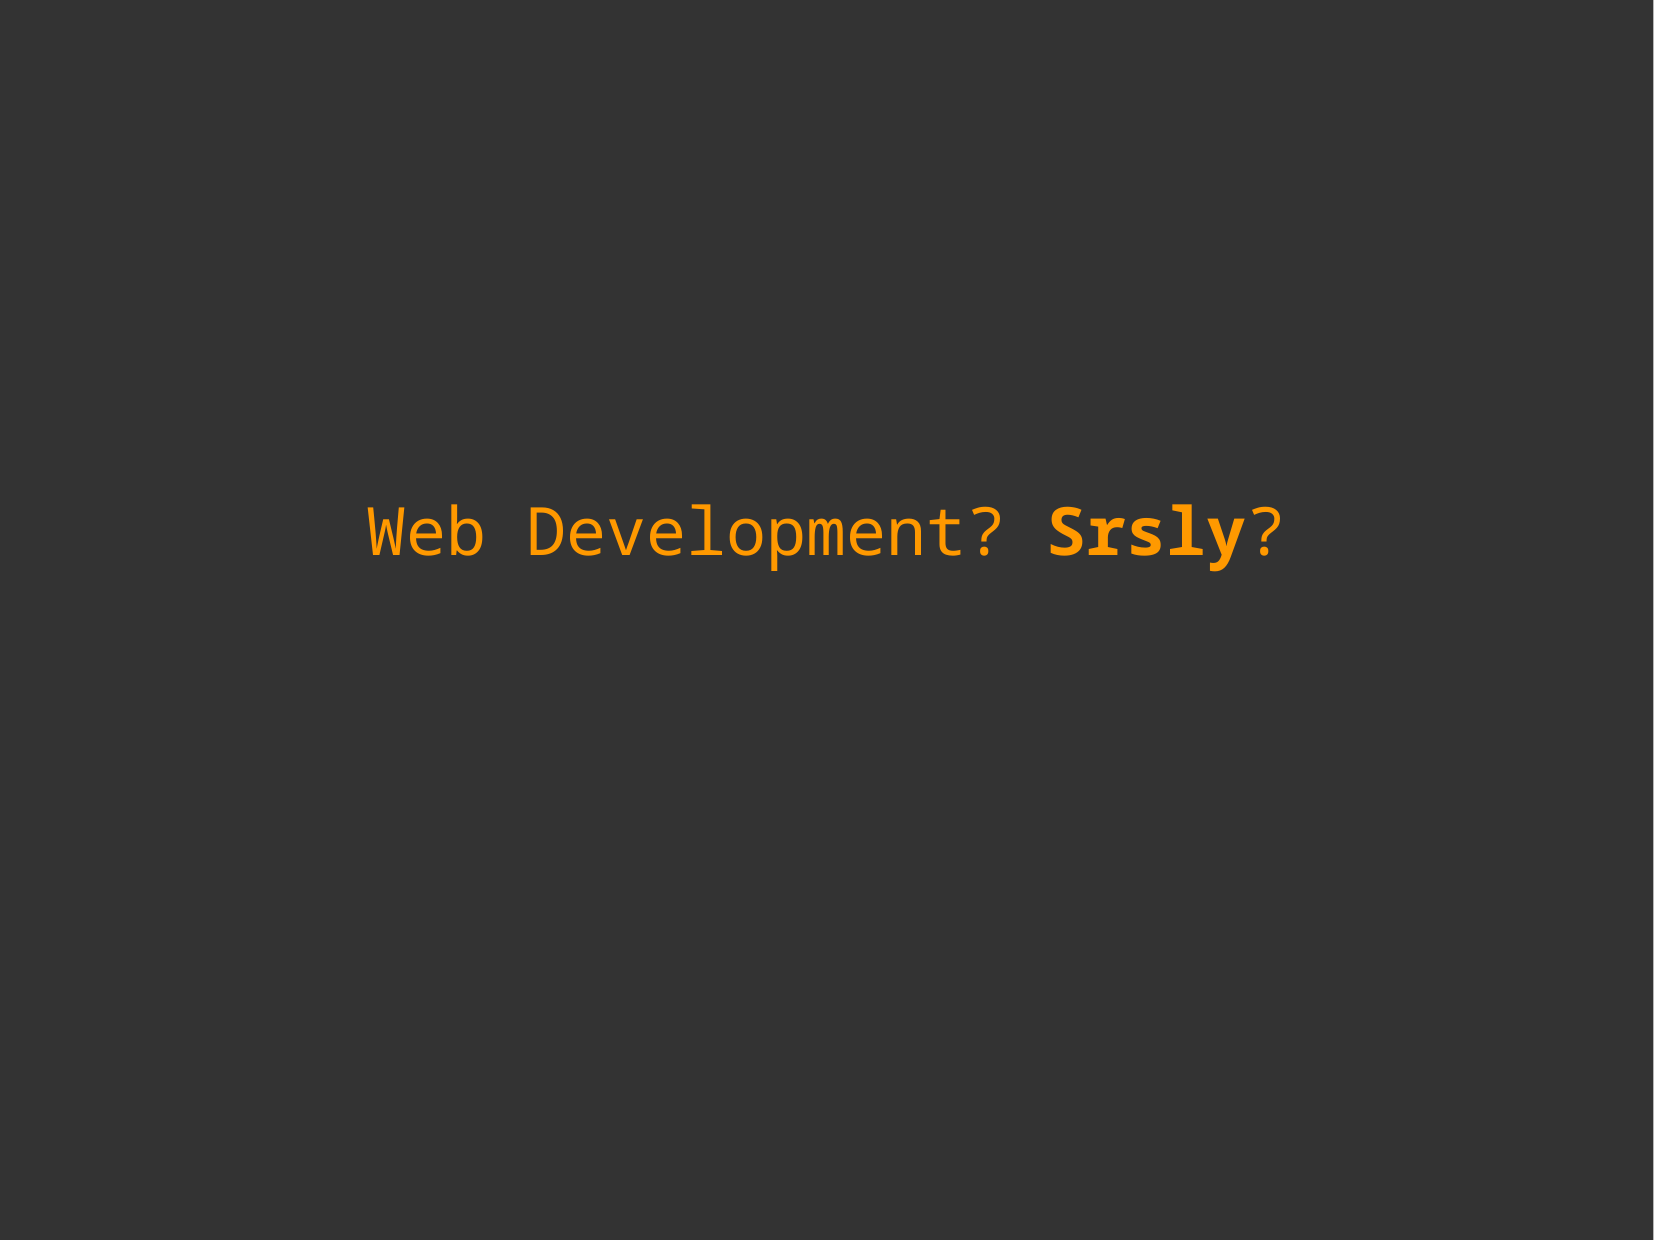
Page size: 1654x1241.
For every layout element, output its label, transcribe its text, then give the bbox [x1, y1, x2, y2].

subtitle Web Development? Srsly? [82, 49, 1571, 1010]
